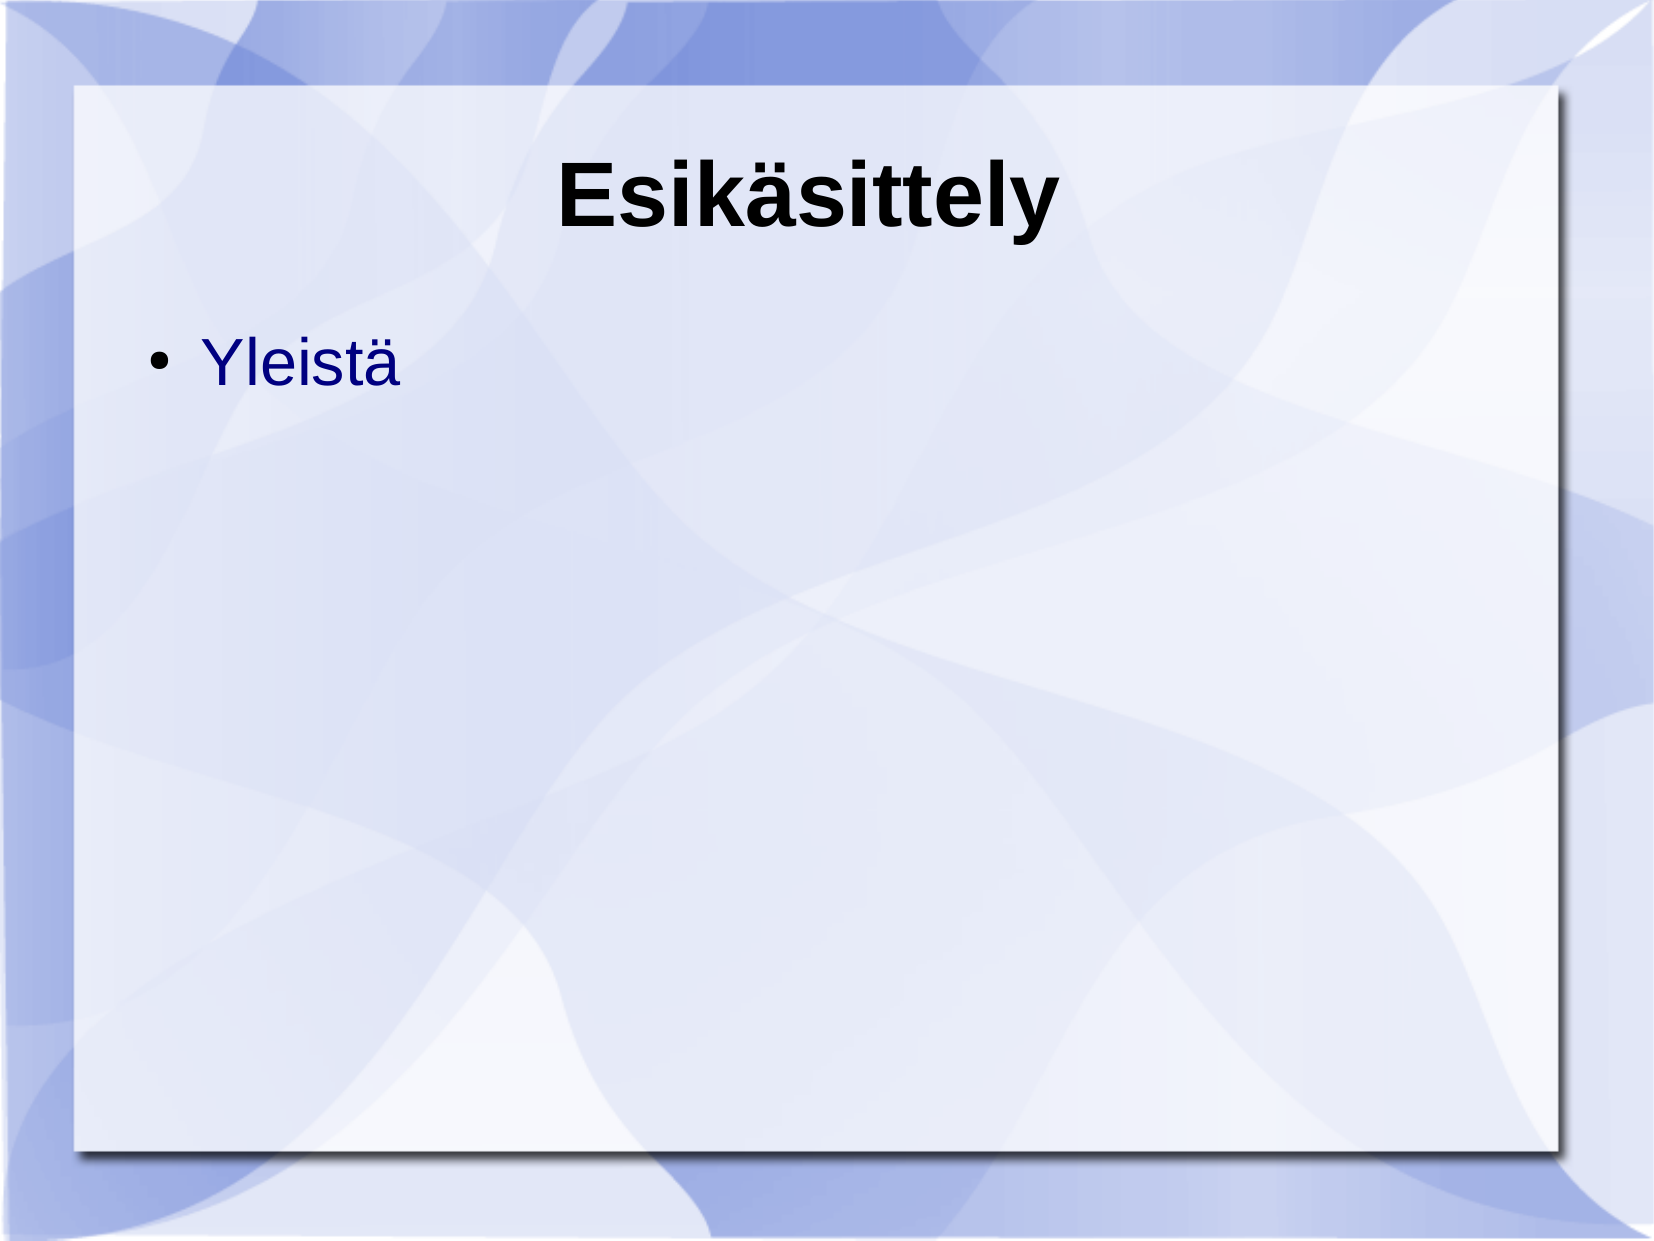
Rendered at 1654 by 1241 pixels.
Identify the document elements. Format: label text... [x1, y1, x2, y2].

list Yleistä [129, 324, 1489, 975]
picture [0, 0, 1654, 1241]
title Esikäsittely [82, 90, 1536, 298]
